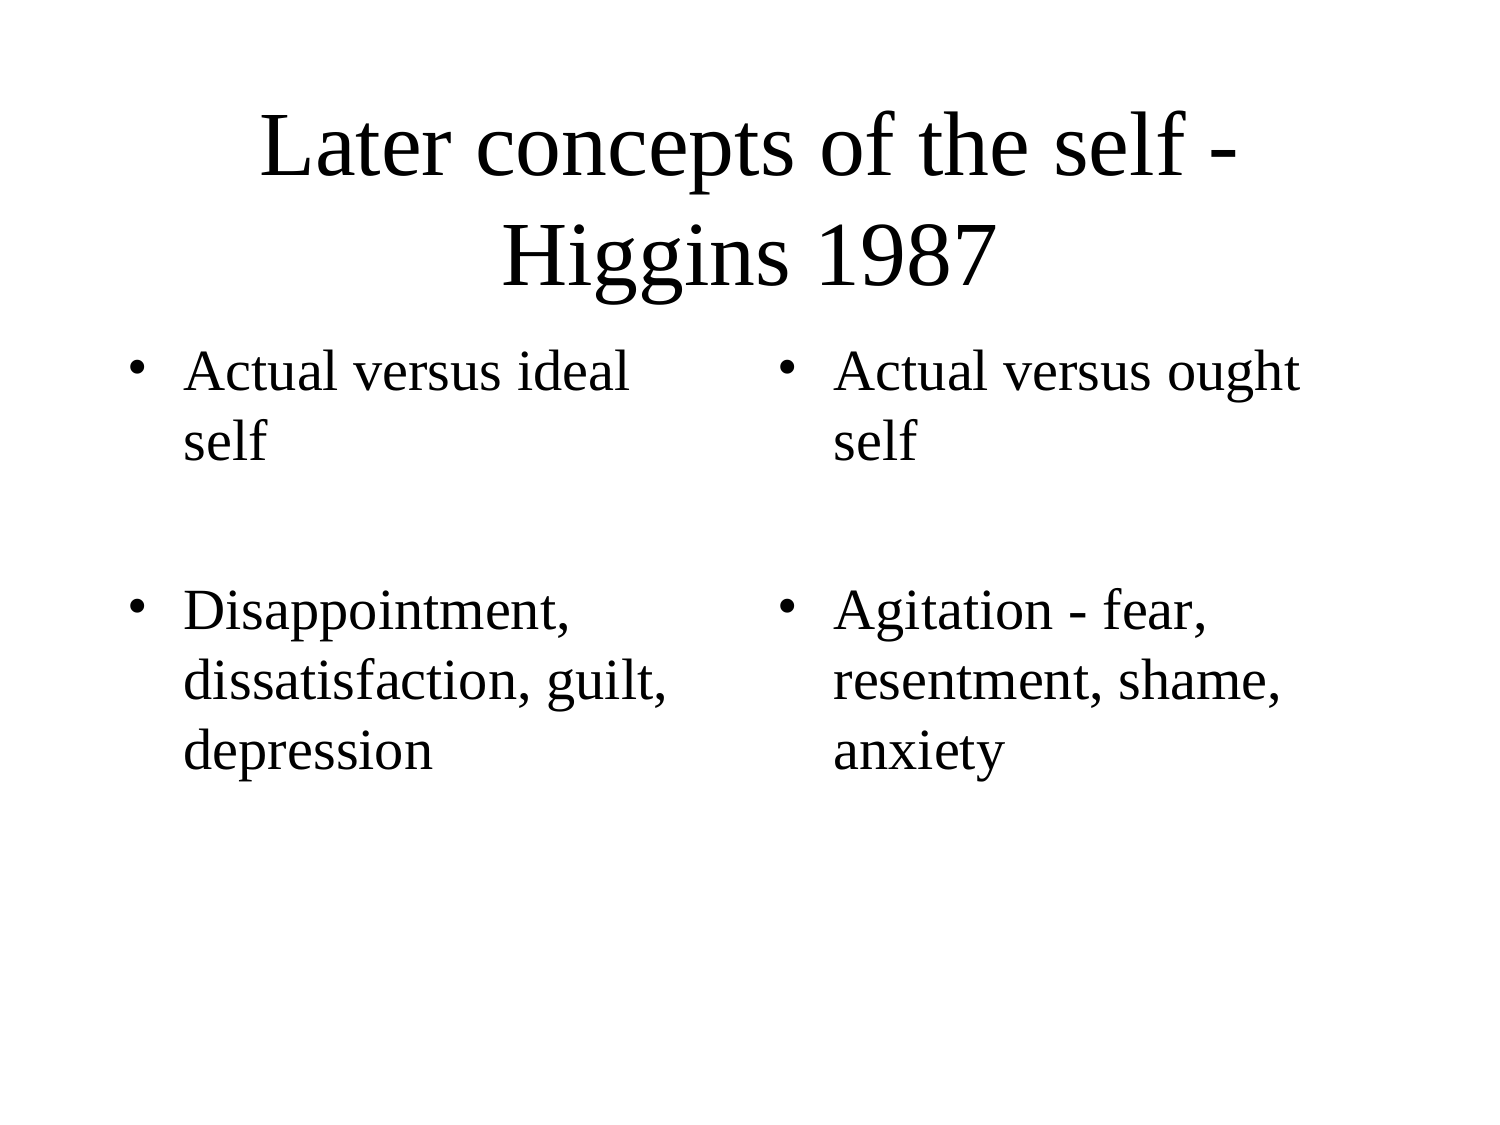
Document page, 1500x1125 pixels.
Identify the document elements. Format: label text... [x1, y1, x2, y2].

list Actual versus ideal self Disappointment, dissatisfaction, guilt, depression [112, 324, 738, 1000]
title Later concepts of the self - Higgins 1987 [112, 99, 1388, 288]
list Actual versus ought self Agitation - fear, resentment, shame, anxiety [762, 324, 1388, 1000]
